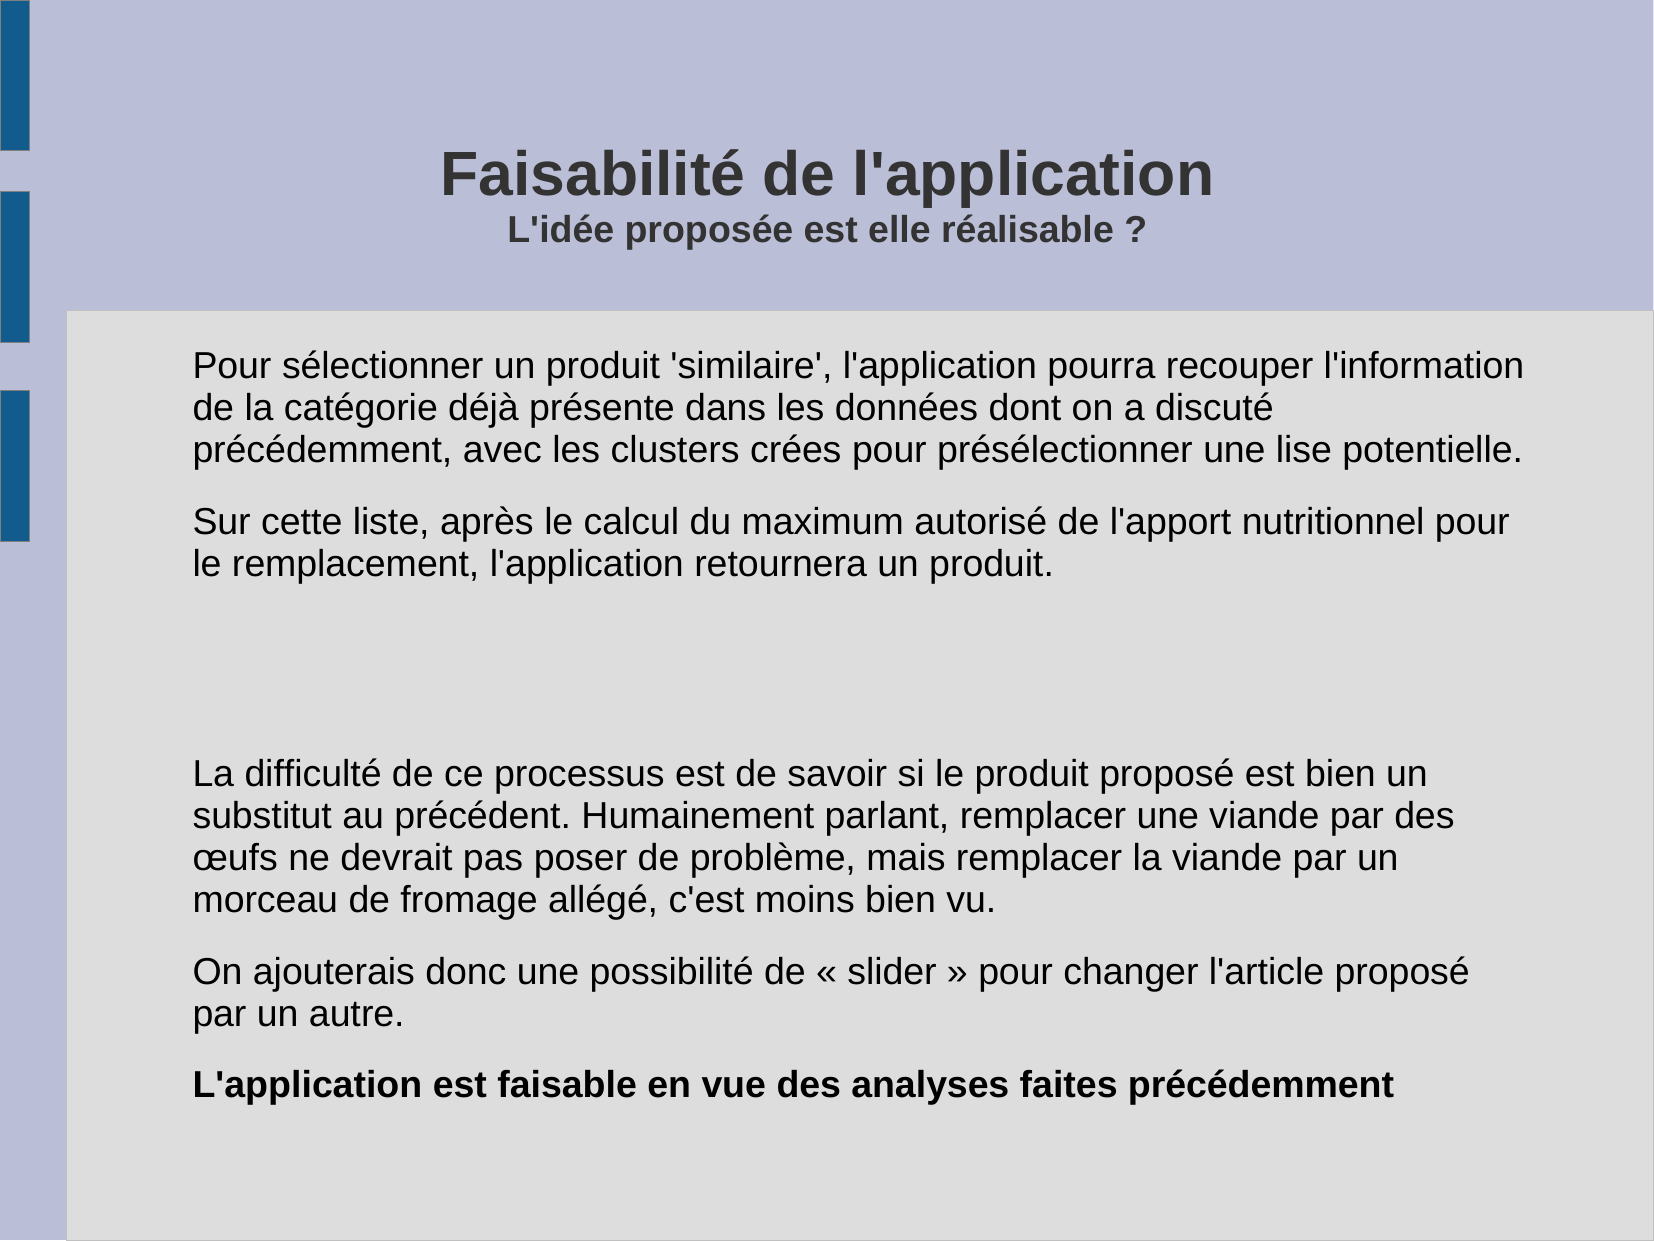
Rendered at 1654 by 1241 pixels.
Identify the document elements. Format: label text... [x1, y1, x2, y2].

title Faisabilité de l'application L'idée proposée est elle réalisable ? [121, 91, 1534, 299]
list La difficulté de ce processus est de savoir si le produit proposé est bien un substitut au précédent. Humainement parlant, remplacer une viande par des œufs ne devrait pas poser de problème, mais remplacer la viande par un morceau de fromage allégé, c'est moins bien vu. On ajouterais donc une possibilité de « slider » pour changer l'article proposé par un autre. L'application est faisable en vue des analyses faites précédemment [121, 752, 1534, 1126]
list Pour sélectionner un produit 'similaire', l'application pourra recouper l'information de la catégorie déjà présente dans les données dont on a discuté précédemment, avec les clusters crées pour présélectionner une lise potentielle. Sur cette liste, après le calcul du maximum autorisé de l'apport nutritionnel pour le remplacement, l'application retournera un produit. [121, 344, 1534, 718]
